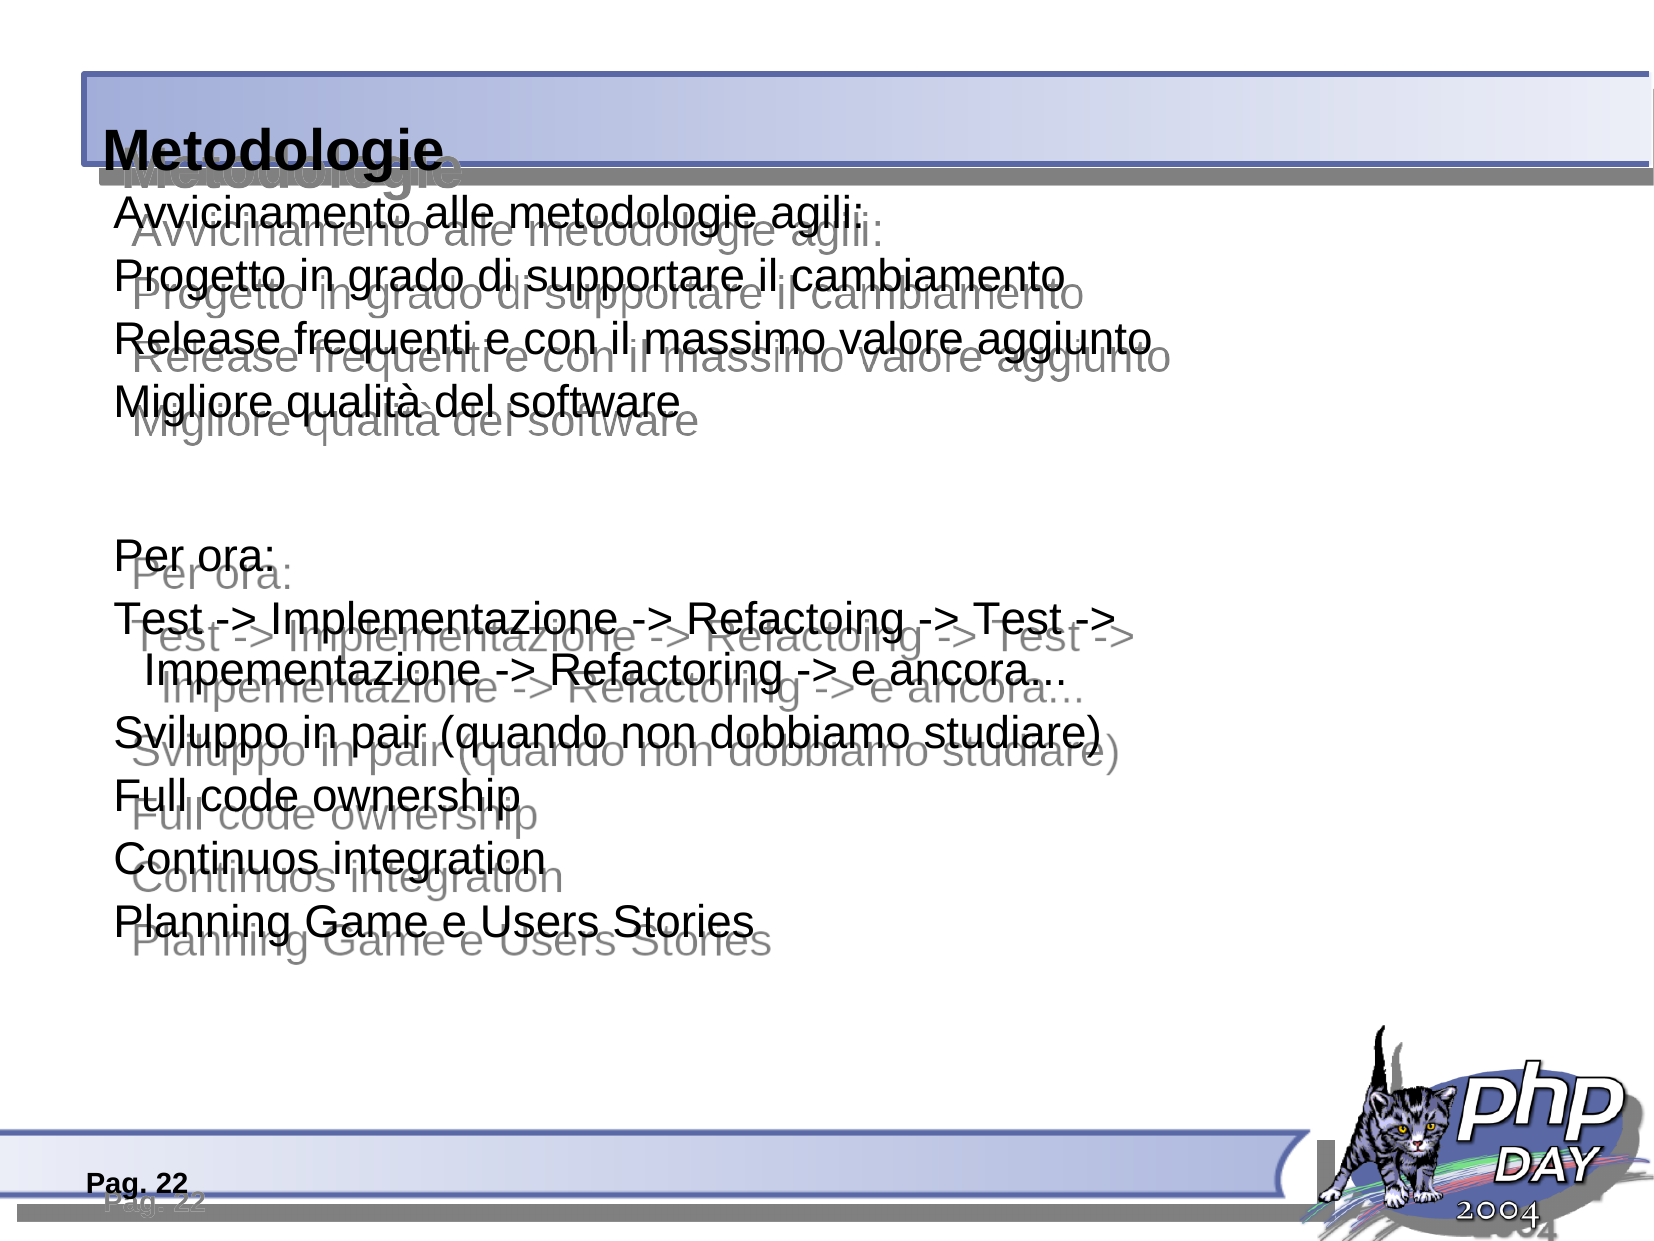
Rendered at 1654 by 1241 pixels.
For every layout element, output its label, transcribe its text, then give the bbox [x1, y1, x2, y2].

picture [0, 1025, 1652, 1233]
text_box Avvicinamento alle metodologie agili: Progetto in grado di supportare il cambiamento Release frequenti e con il massimo valore aggiunto Migliore qualità del software [90, 187, 1341, 529]
text_box Per ora: Test -> Implementazione -> Refactoing -> Test -> Impementazione -> Refactoring -> e ancora... Sviluppo in pair (quando non dobbiamo studiare) Full code ownership Continuos integration Planning Game e Users Stories [90, 529, 1341, 948]
picture [110, 1195, 117, 1201]
picture [126, 1180, 133, 1190]
text_box Metodologie [102, 85, 1394, 155]
